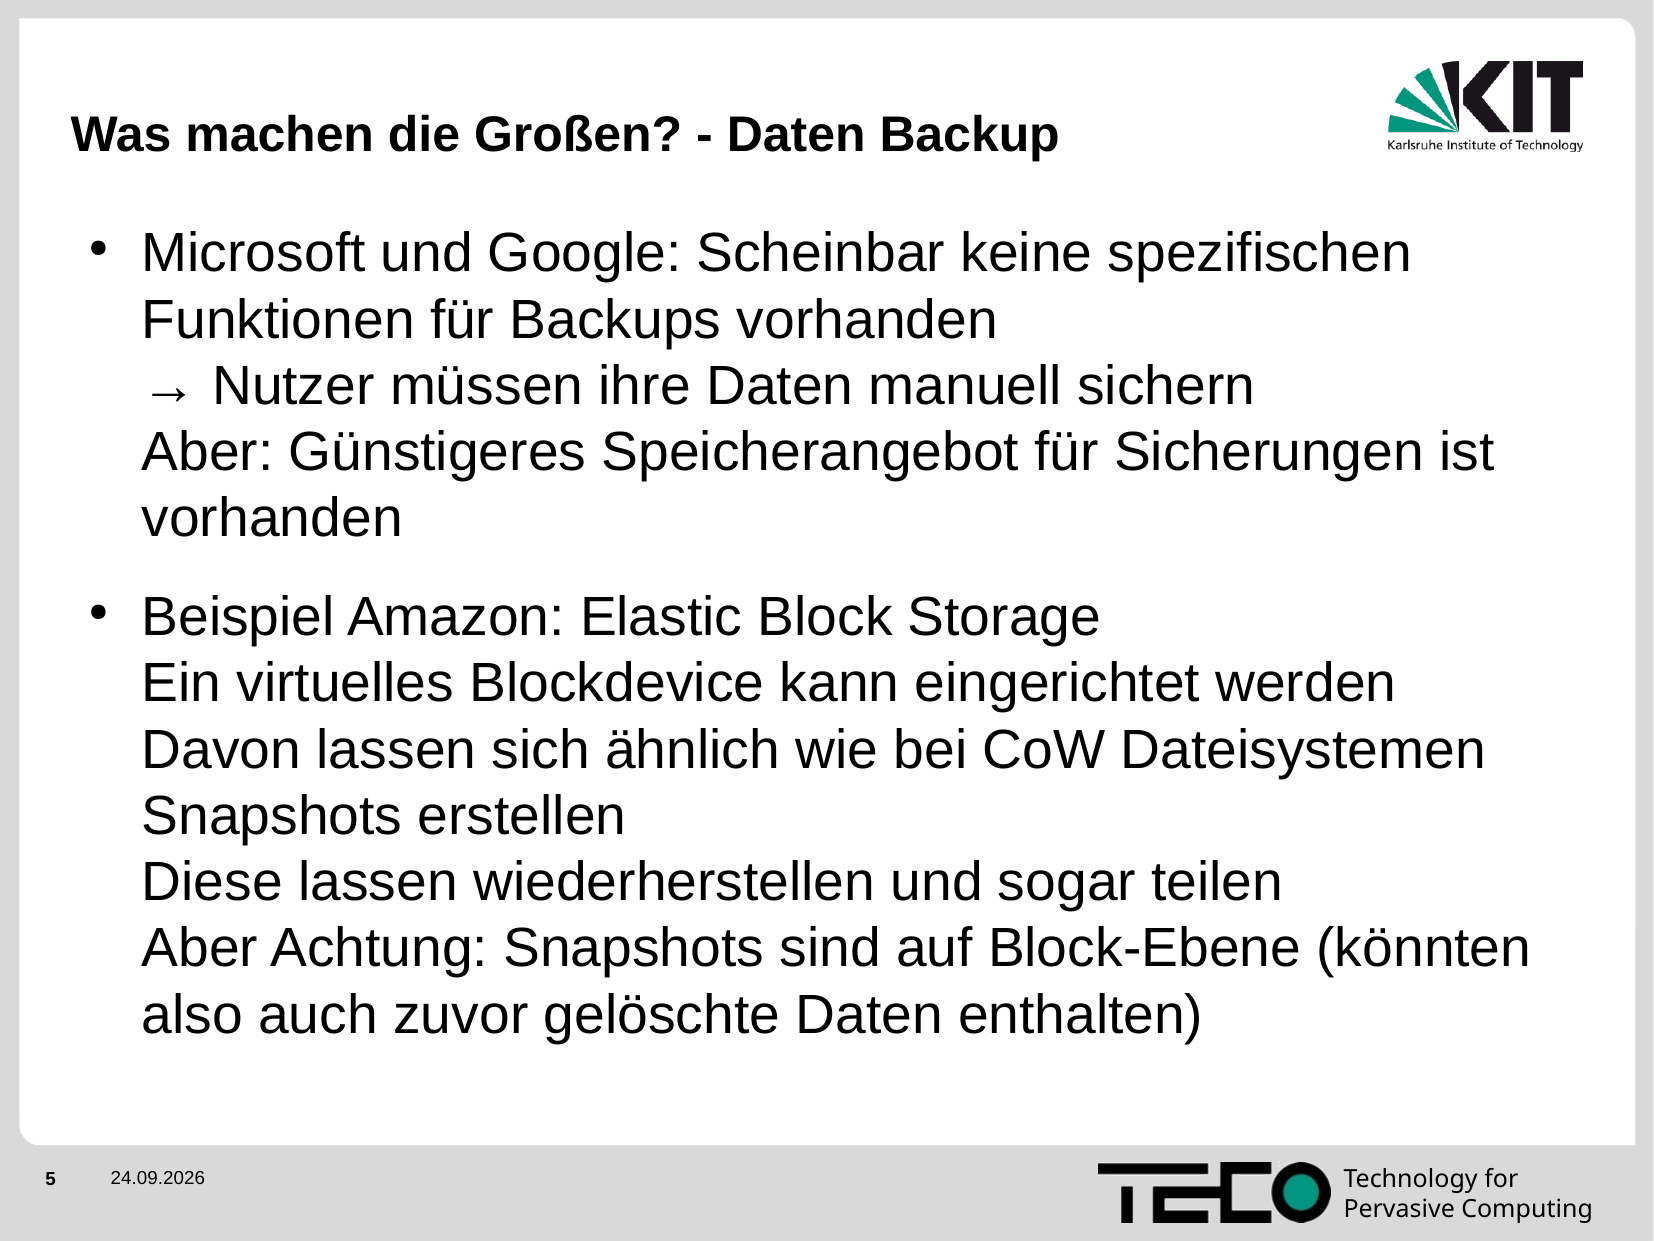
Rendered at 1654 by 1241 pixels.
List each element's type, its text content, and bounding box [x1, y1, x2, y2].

list Microsoft und Google: Scheinbar keine spezifischen Funktionen für Backups vorhanden → Nutzer müssen ihre Daten manuell sichern Aber: Günstigeres Speicherangebot für Sicherungen ist vorhanden Beispiel Amazon: Elastic Block Storage Ein virtuelles Blockdevice kann eingerichtet werden Davon lassen sich ähnlich wie bei CoW Dateisystemen Snapshots erstellen Diese lassen wiederherstellen und sogar teilen Aber Achtung: Snapshots sind auf Block-Ebene (könnten also auch zuvor gelöschte Daten enthalten) [70, 216, 1582, 1102]
title Was machen die Großen? - Daten Backup [70, 60, 1361, 162]
picture [0, 0, 1654, 1241]
